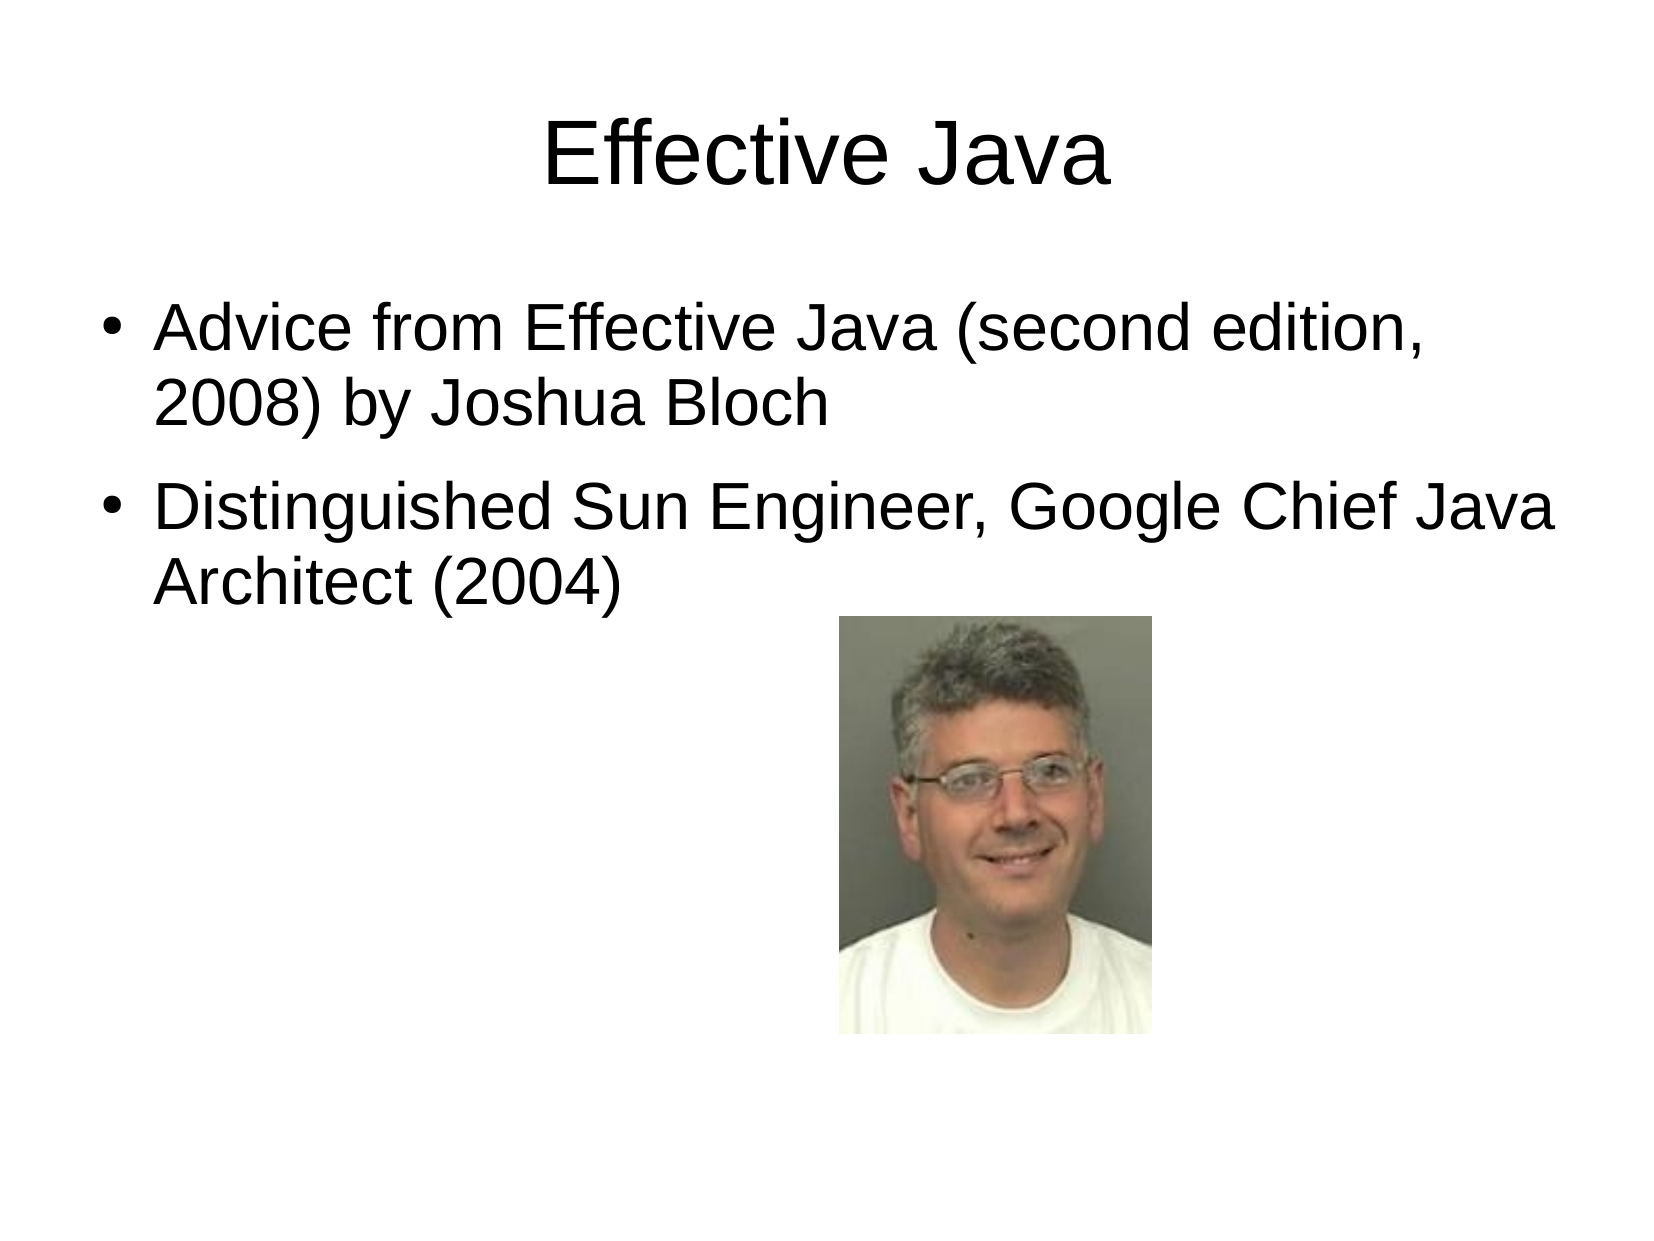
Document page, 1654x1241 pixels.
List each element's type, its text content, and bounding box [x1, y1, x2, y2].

list Advice from Effective Java (second edition, 2008) by Joshua Bloch Distinguished Sun Engineer, Google Chief Java Architect (2004) [82, 290, 1571, 1094]
title Effective Java [82, 56, 1571, 250]
picture [839, 616, 1152, 1034]
